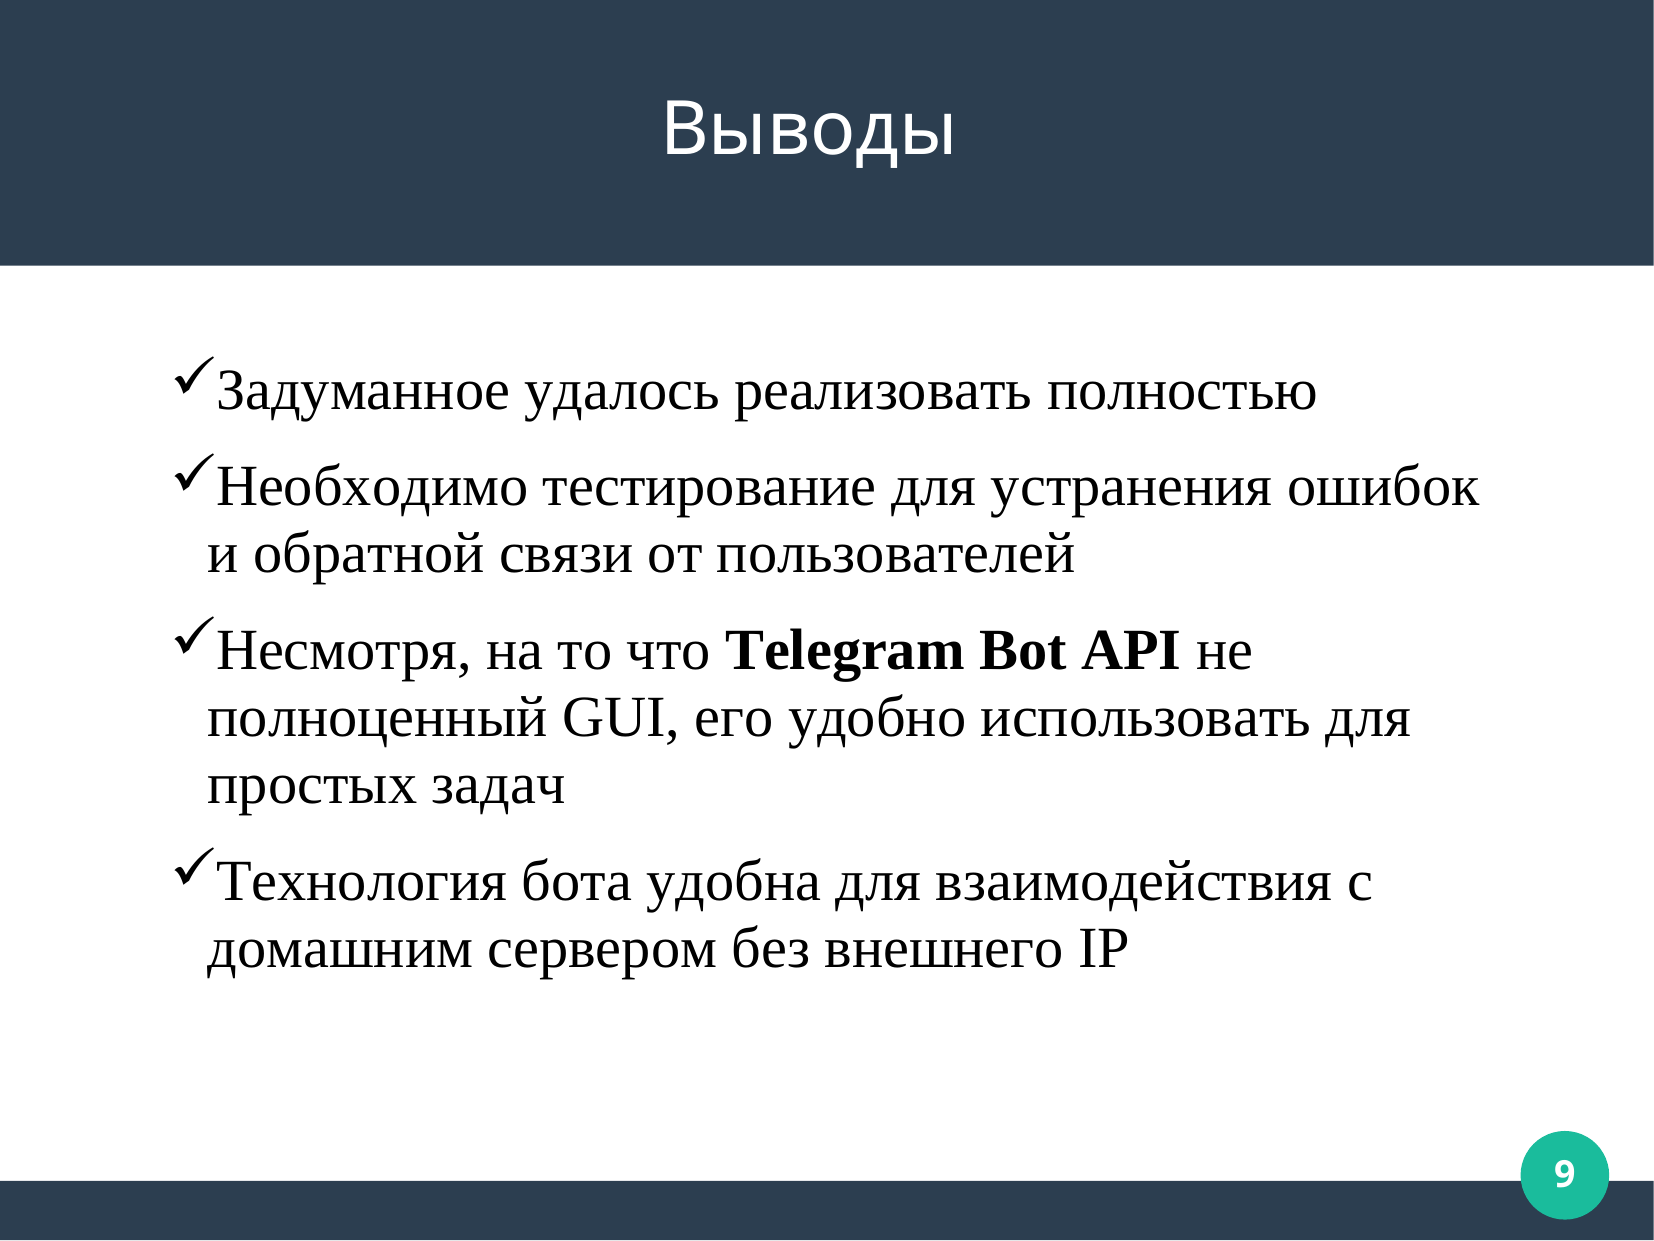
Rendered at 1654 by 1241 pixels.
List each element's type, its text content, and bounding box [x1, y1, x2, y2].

title Выводы [88, 29, 1530, 225]
text_box Задуманное удалось реализовать полностью Необходимо тестирование для устранения ошибок и обратной связи от пользователей Несмотря, на то что Telegram Bot API не полноценный GUI, его удобно использовать для простых задач Технология бота удобна для взаимодействия с домашним сервером без внешнего IP [118, 348, 1506, 1093]
